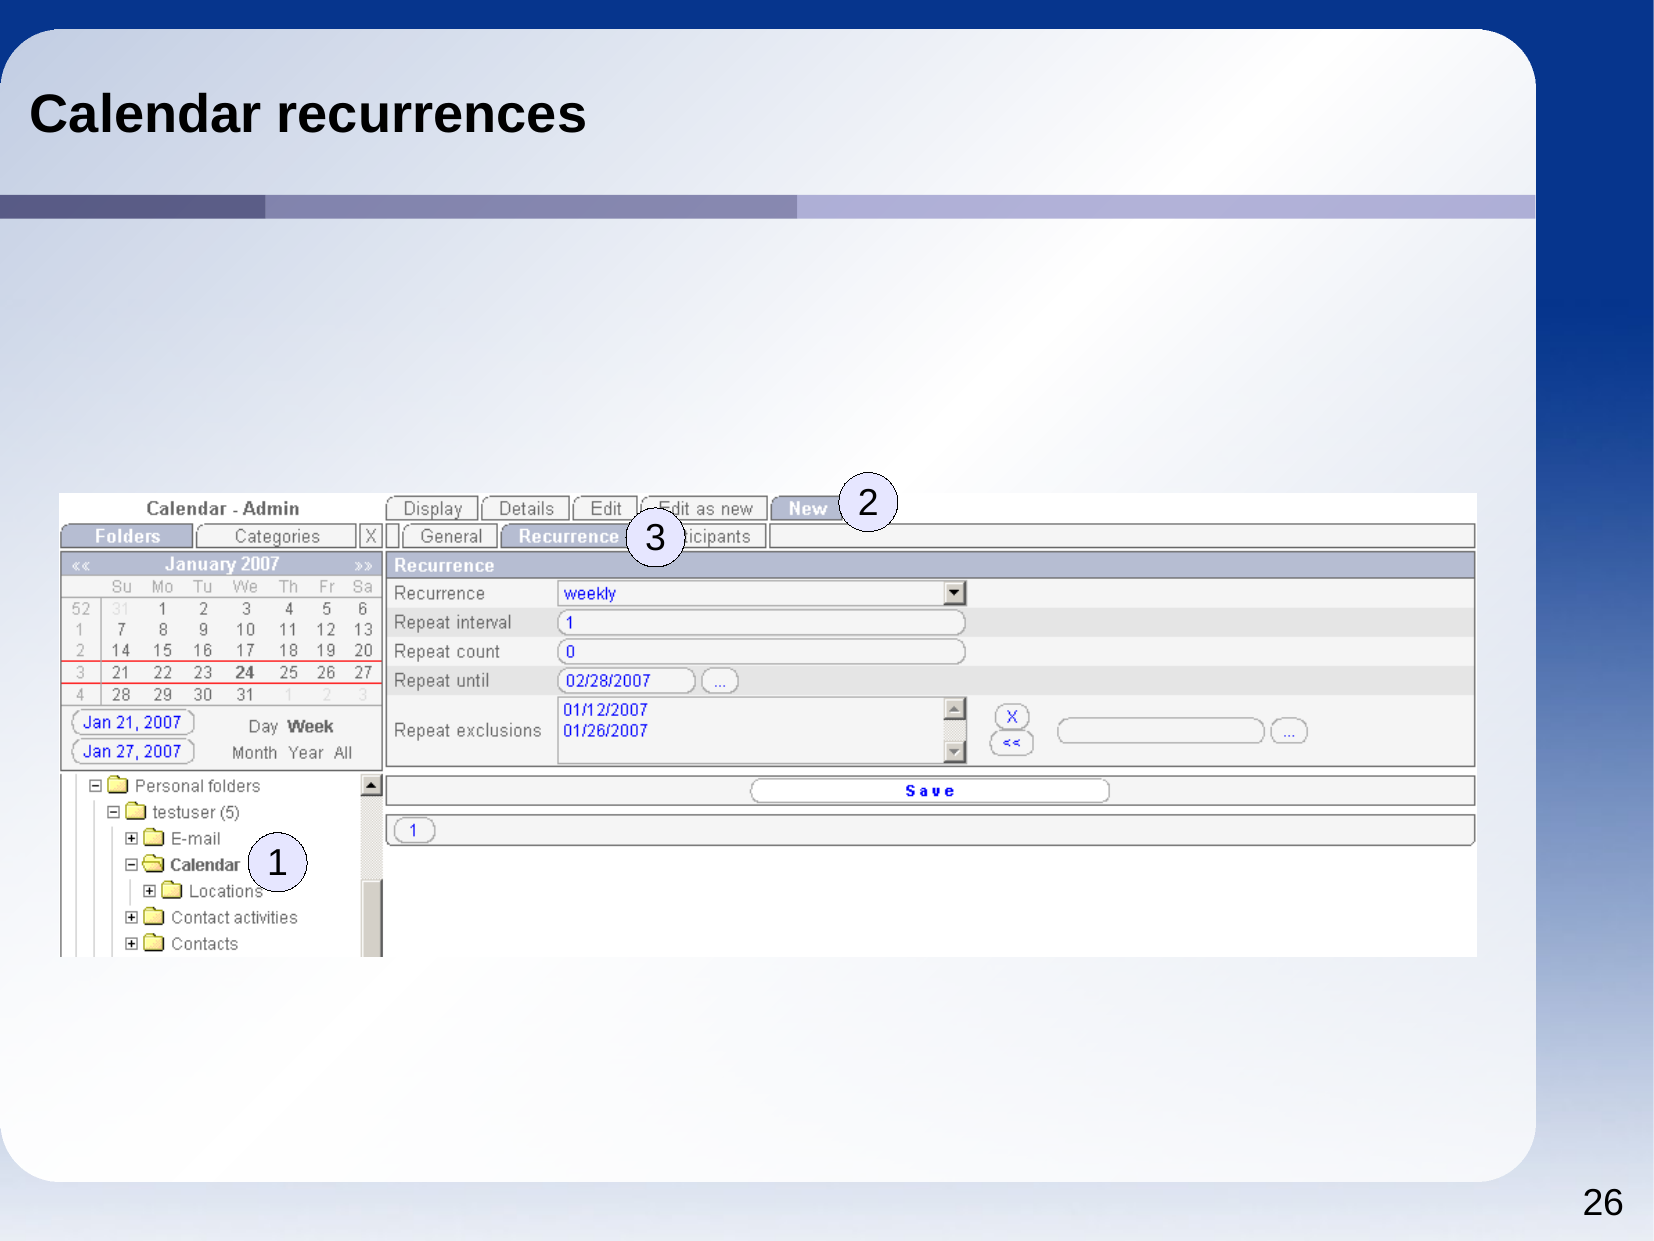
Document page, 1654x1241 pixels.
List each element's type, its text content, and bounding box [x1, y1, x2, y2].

text_box 2 [838, 472, 898, 532]
picture [59, 493, 1477, 957]
picture [0, 0, 1654, 1241]
title Calendar recurrences [29, 49, 1506, 178]
text_box 3 [625, 507, 686, 567]
text_box 1 [248, 832, 308, 892]
